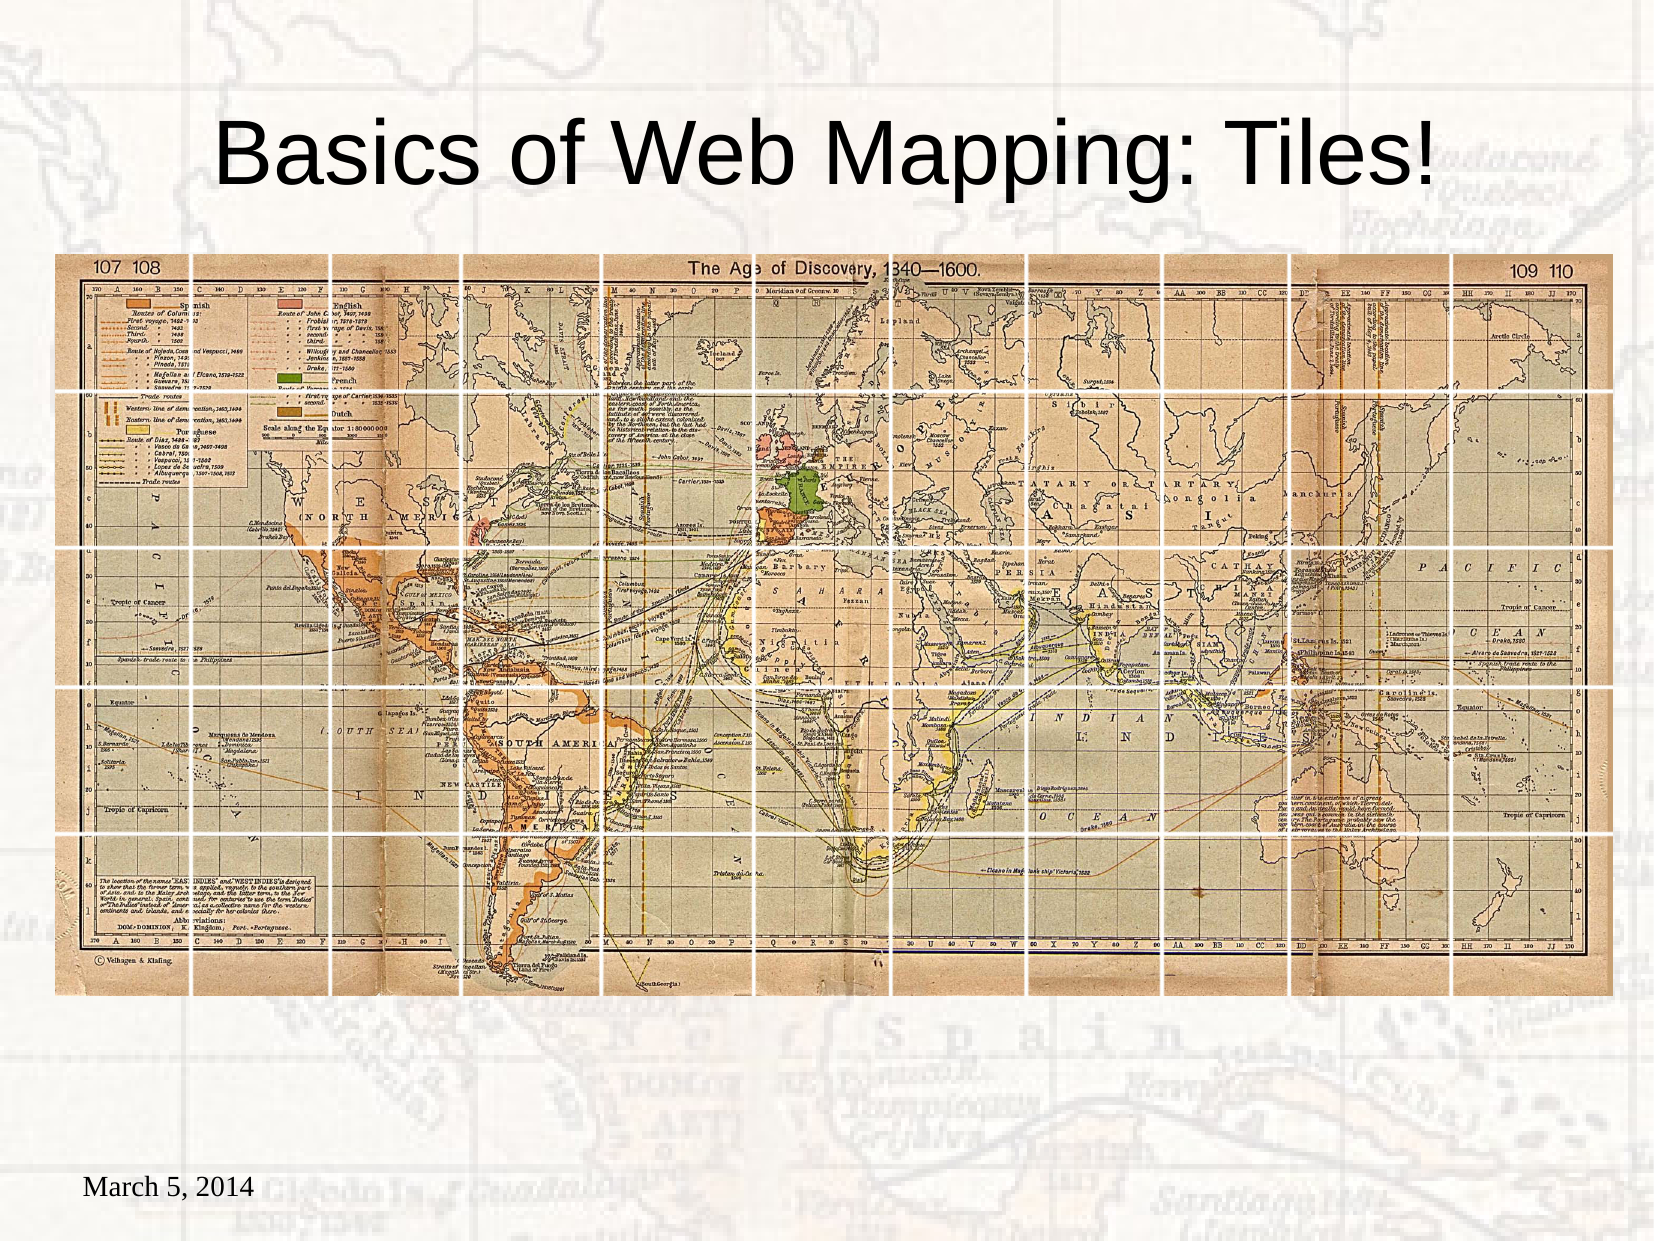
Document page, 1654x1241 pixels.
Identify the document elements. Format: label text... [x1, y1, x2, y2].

picture [0, 0, 1654, 1241]
title Basics of Web Mapping: Tiles! [82, 49, 1571, 254]
